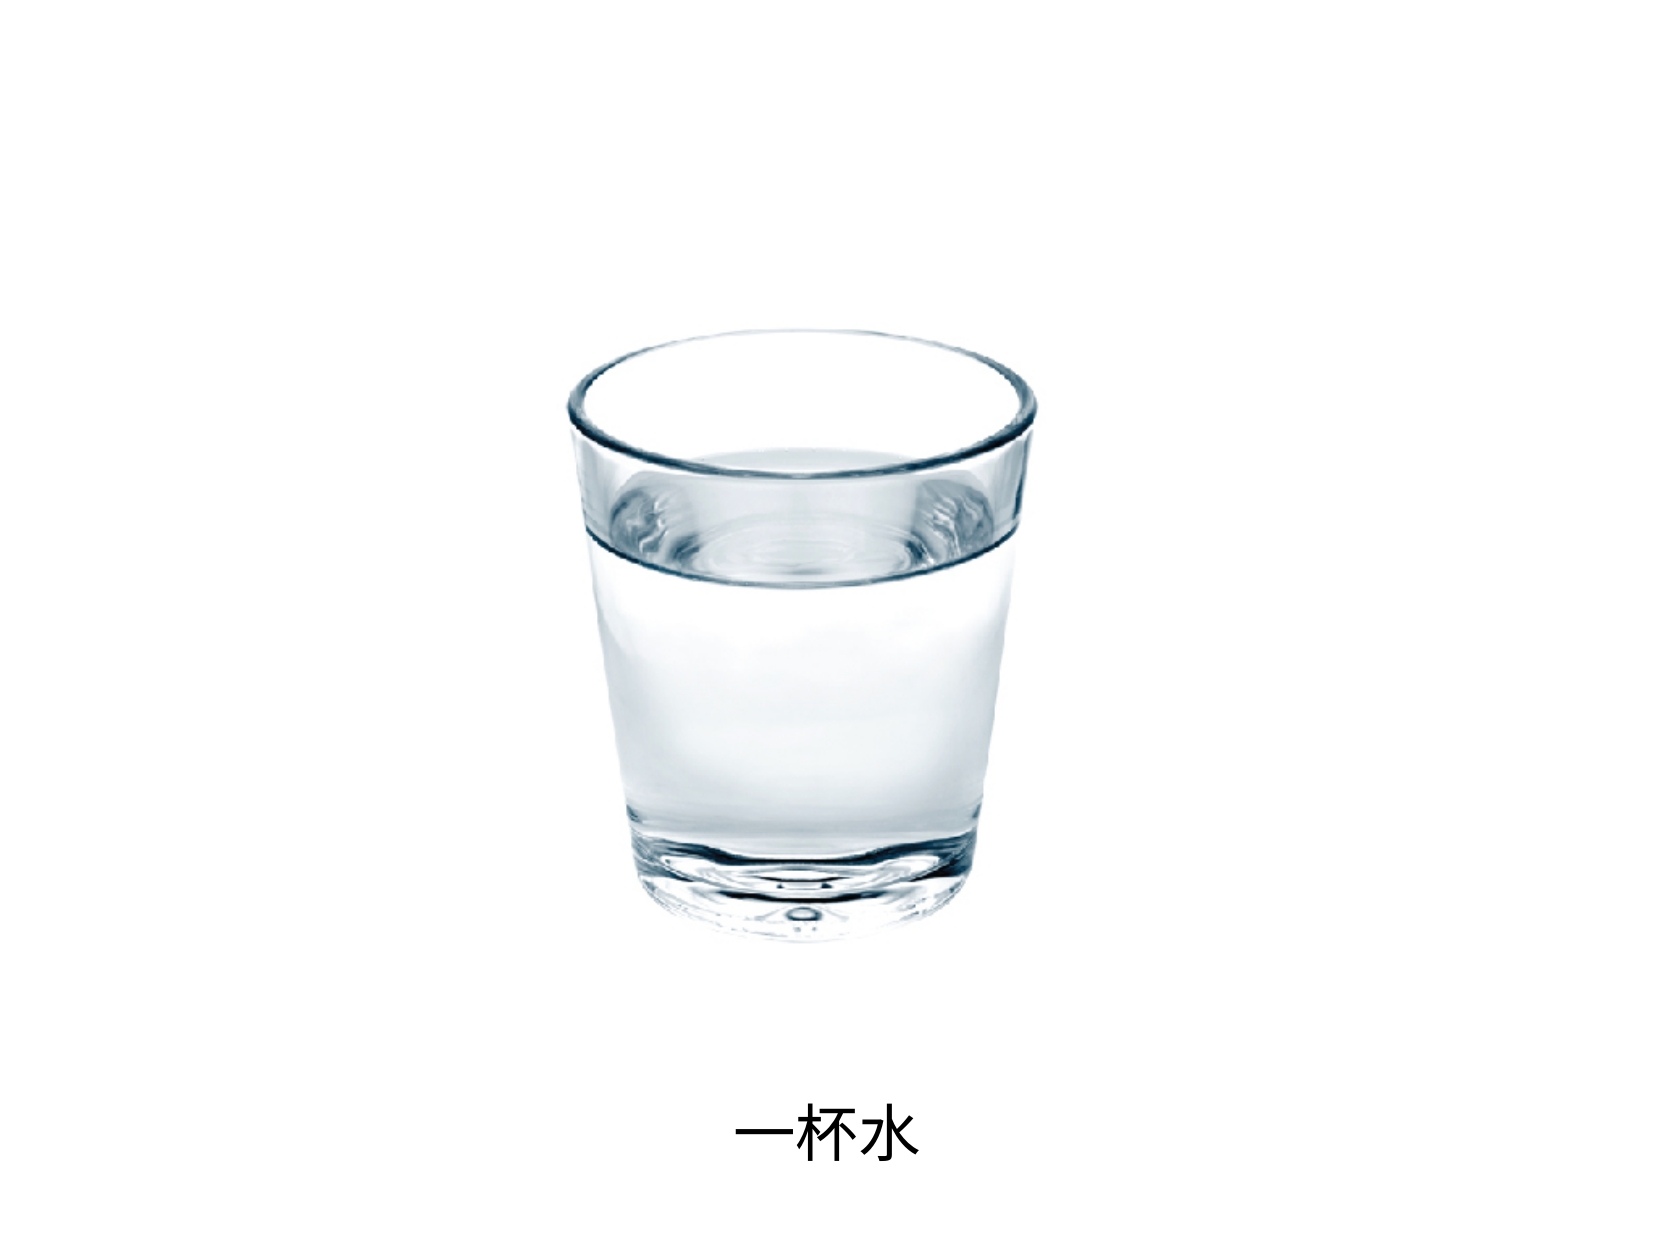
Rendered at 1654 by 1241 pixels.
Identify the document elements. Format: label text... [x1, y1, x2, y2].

title 一杯水 [82, 1025, 1571, 1233]
picture [0, 0, 1654, 1241]
